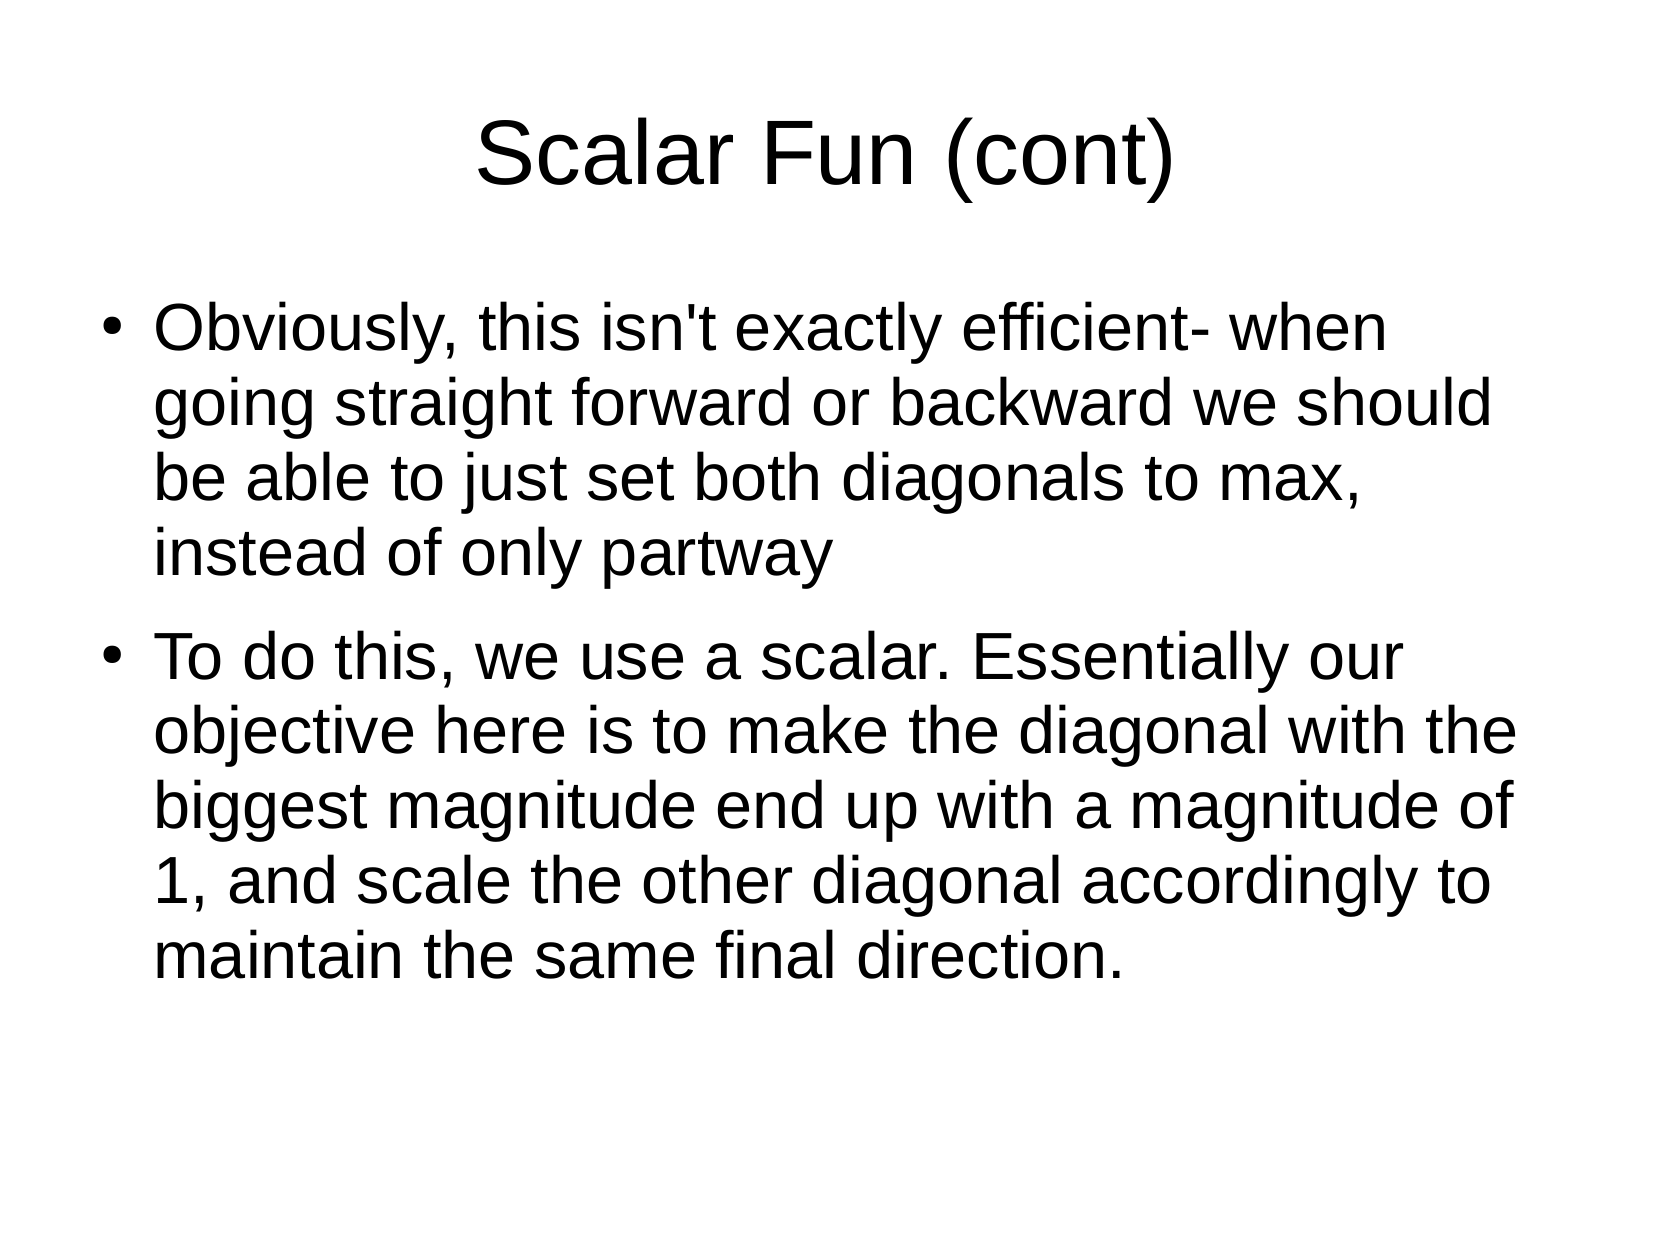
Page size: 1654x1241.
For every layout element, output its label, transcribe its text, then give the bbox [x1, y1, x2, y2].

list Obviously, this isn't exactly efficient- when going straight forward or backward we should be able to just set both diagonals to max, instead of only partway To do this, we use a scalar. Essentially our objective here is to make the diagonal with the biggest magnitude end up with a magnitude of 1, and scale the other diagonal accordingly to maintain the same final direction. [82, 290, 1538, 1010]
title Scalar Fun (cont) [82, 49, 1571, 257]
